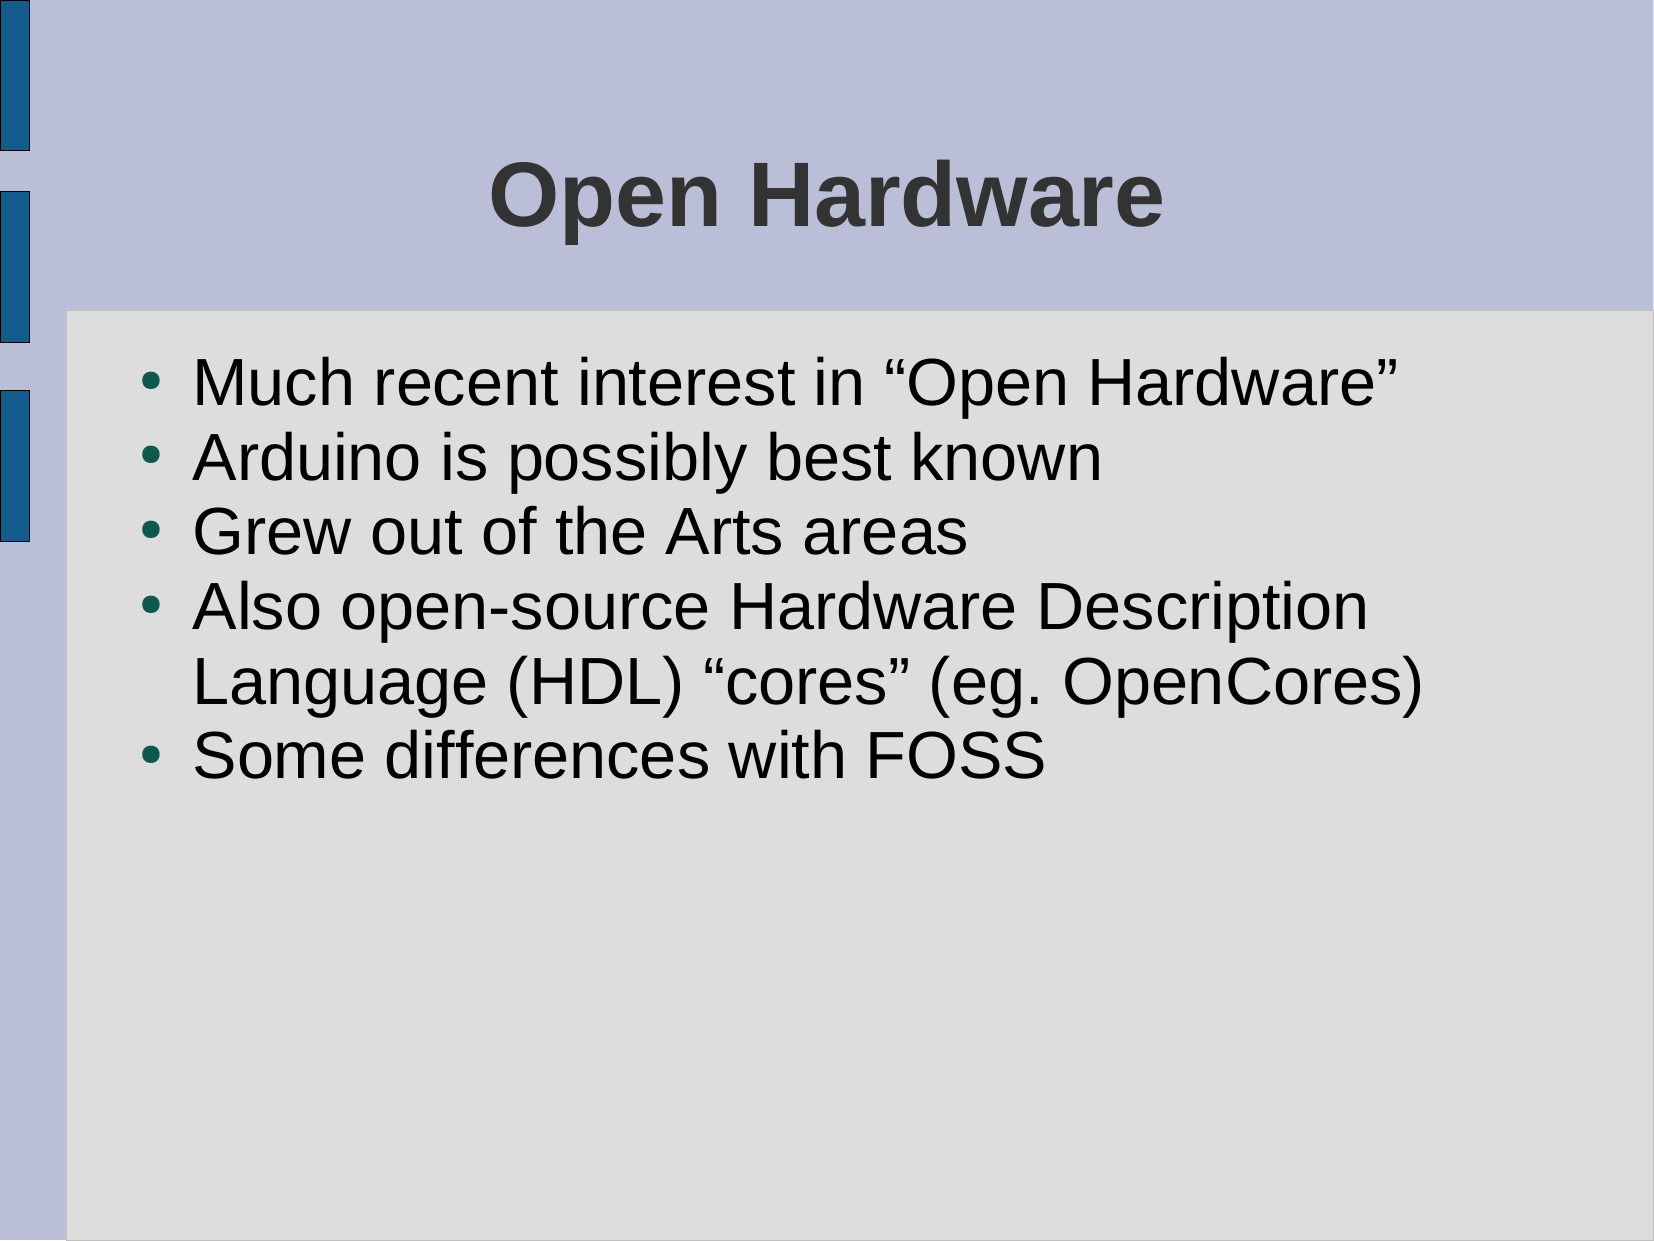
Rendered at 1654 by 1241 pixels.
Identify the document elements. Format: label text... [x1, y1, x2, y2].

list Much recent interest in “Open Hardware” Arduino is possibly best known Grew out of the Arts areas Also open-source Hardware Description Language (HDL) “cores” (eg. OpenCores) Some differences with FOSS [121, 344, 1534, 1065]
title Open Hardware [121, 91, 1534, 299]
